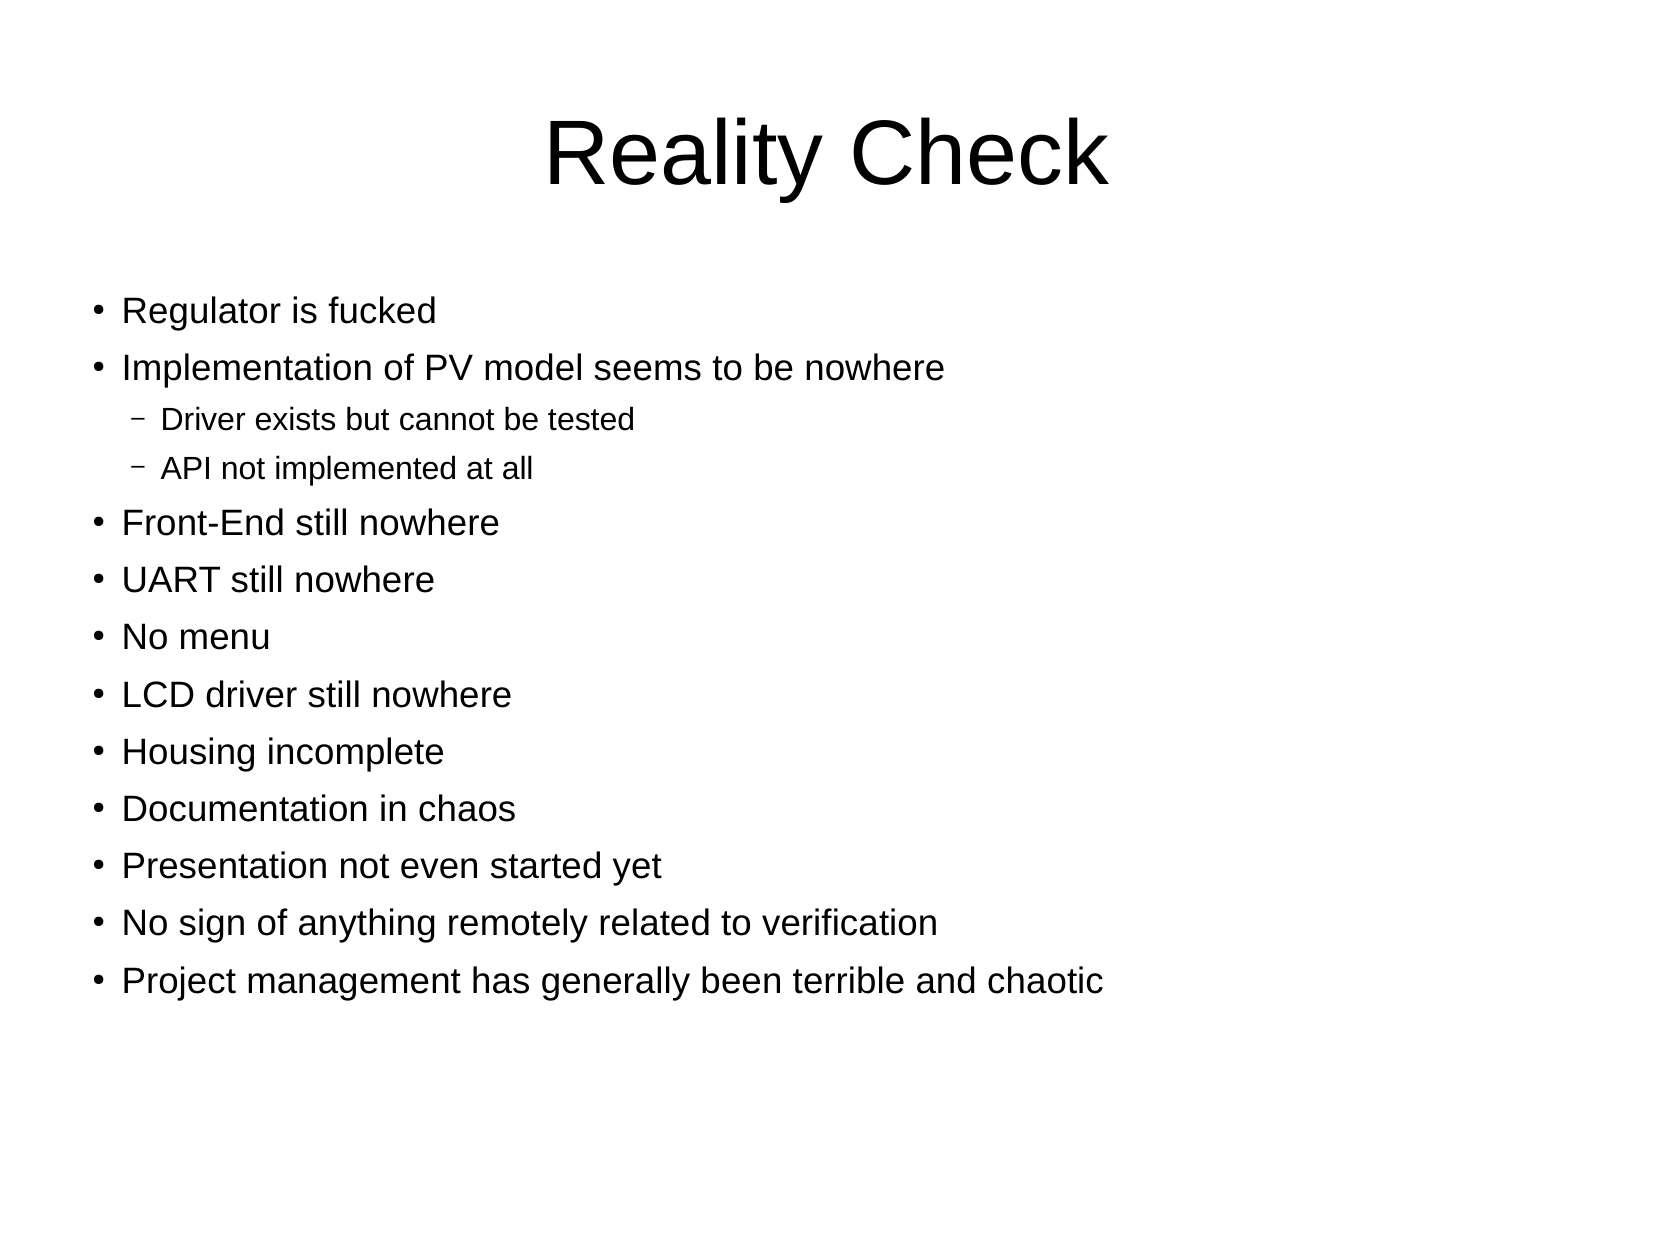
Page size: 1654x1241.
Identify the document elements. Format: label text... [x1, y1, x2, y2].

list Regulator is fucked Implementation of PV model seems to be nowhere Driver exists but cannot be tested API not implemented at all Front-End still nowhere UART still nowhere No menu LCD driver still nowhere Housing incomplete Documentation in chaos Presentation not even started yet No sign of anything remotely related to verification Project management has generally been terrible and chaotic [82, 290, 1571, 1010]
title Reality Check [82, 49, 1571, 257]
